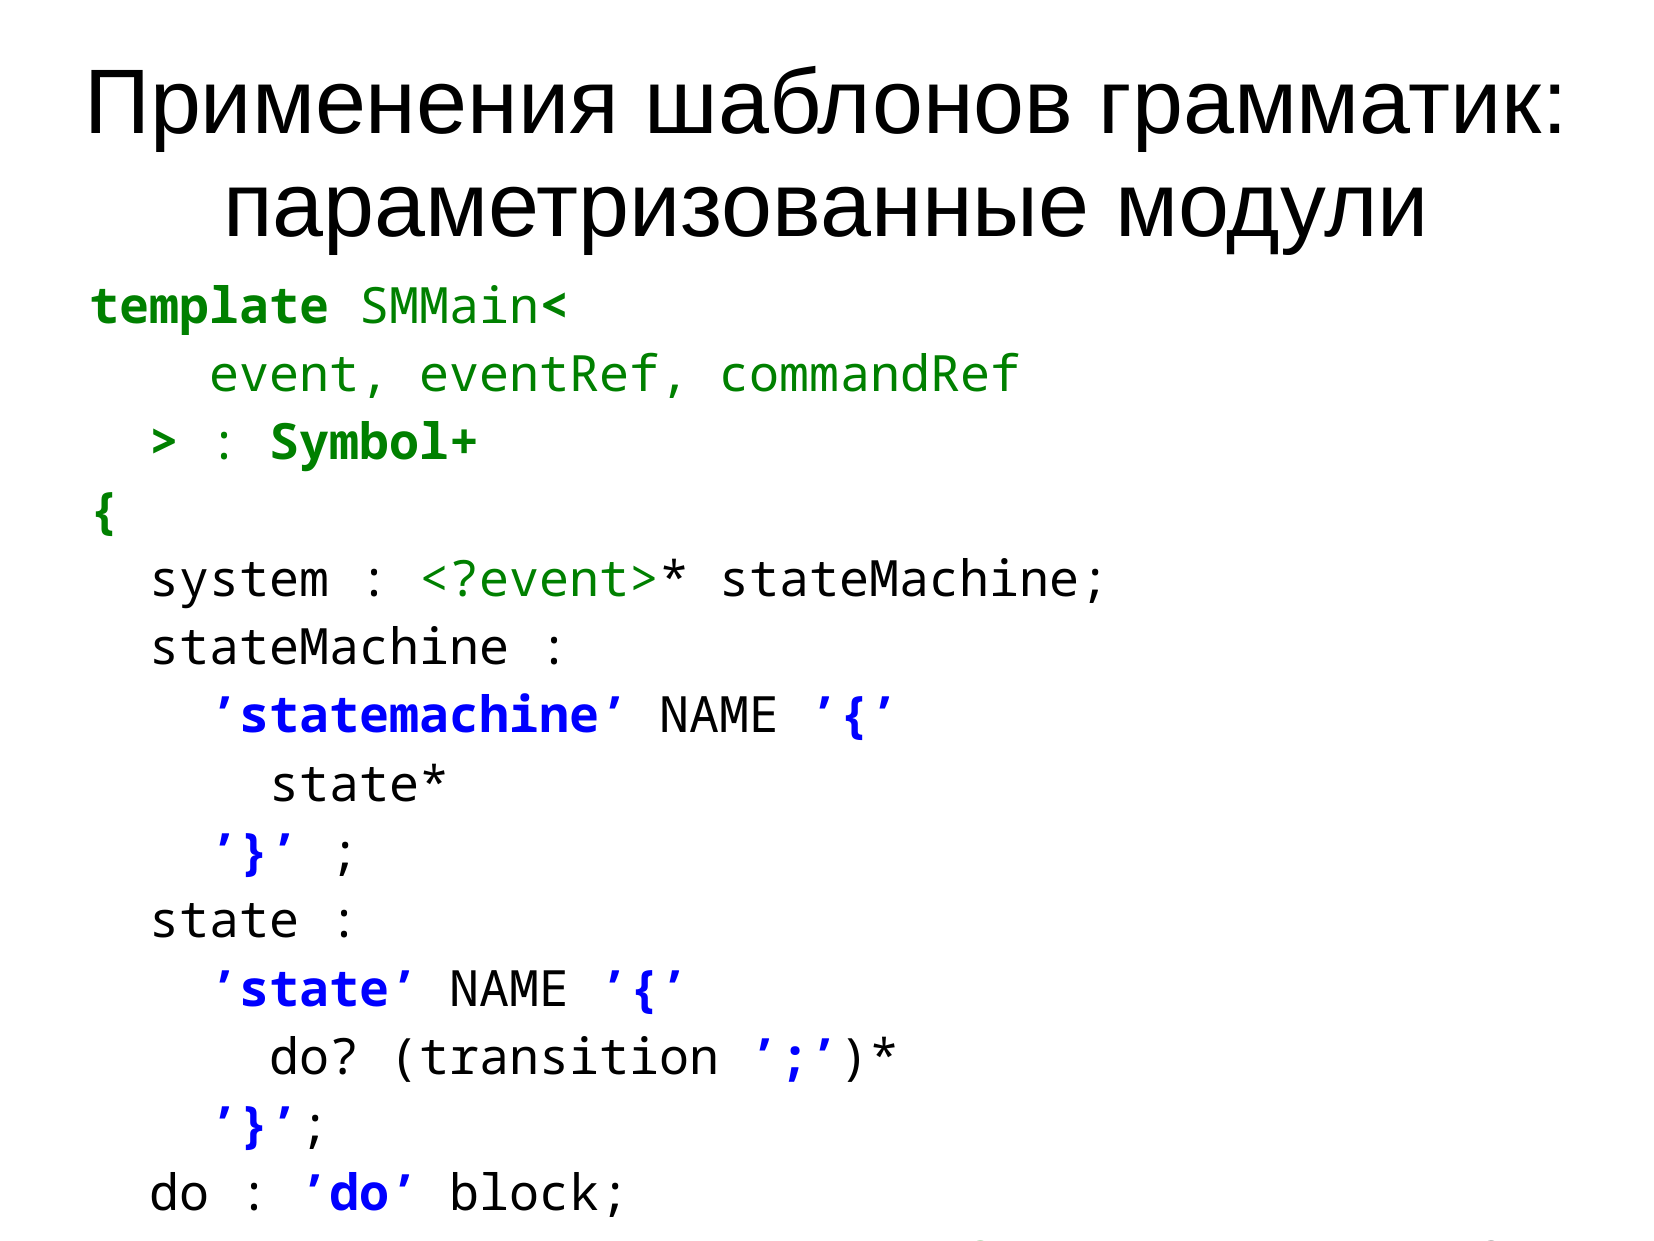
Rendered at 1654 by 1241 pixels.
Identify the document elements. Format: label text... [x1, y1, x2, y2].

text_box template SMMain< event, eventRef, commandRef > : Symbol+ { system : <?event>* stateMachine; stateMachine : ’statemachine’ NAME ’{’ state* ’}’ ; state : ’state’ NAME ’{’ do? (transition ’;’)* ’}’; do : ’do’ block; transition : ’on’ <?eventRef> ’goto’ stateRef; stateRef : NAME; block : ’{’ (<?commandRef> ’;’)* ’}’; } [75, 262, 1613, 1228]
title Применения шаблонов грамматик: параметризованные модули [82, 50, 1571, 256]
